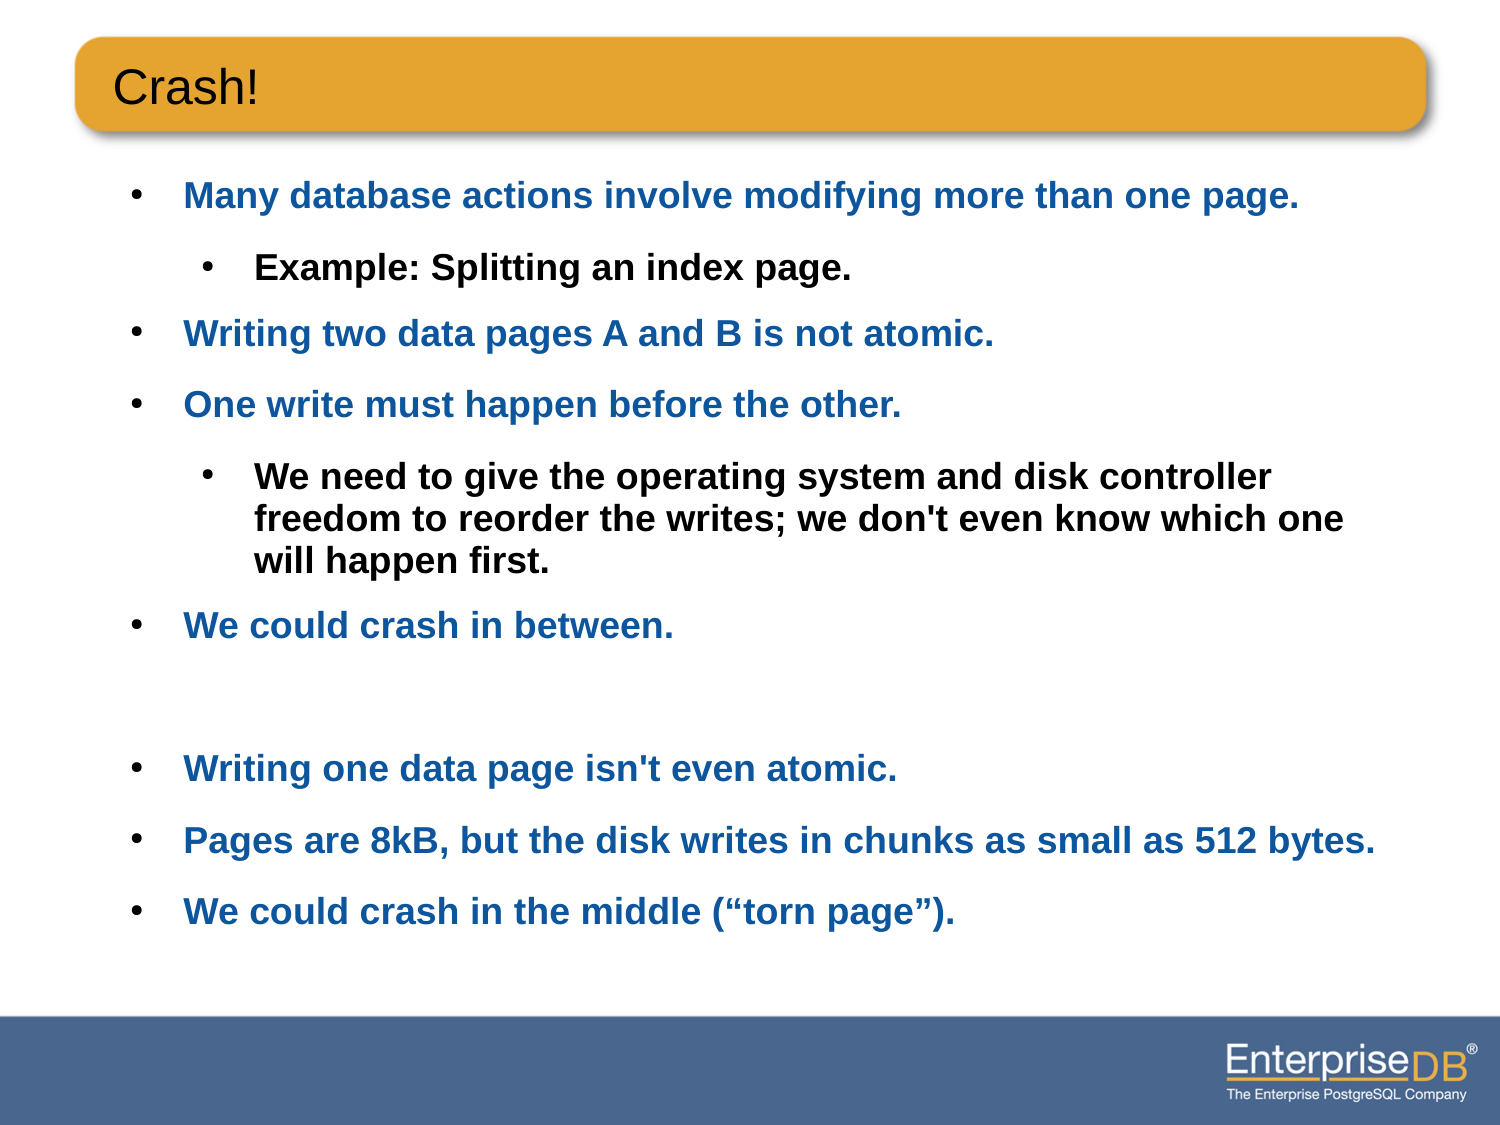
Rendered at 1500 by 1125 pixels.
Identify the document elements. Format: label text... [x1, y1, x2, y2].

title Crash! [112, 37, 1388, 138]
picture [0, 0, 1500, 1125]
list Many database actions involve modifying more than one page. Example: Splitting an index page. Writing two data pages A and B is not atomic. One write must happen before the other. We need to give the operating system and disk controller freedom to reorder the writes; we don't even know which one will happen first. We could crash in between. Writing one data page isn't even atomic. Pages are 8kB, but the disk writes in chunks as small as 512 bytes. We could crash in the middle (“torn page”). [112, 174, 1388, 948]
